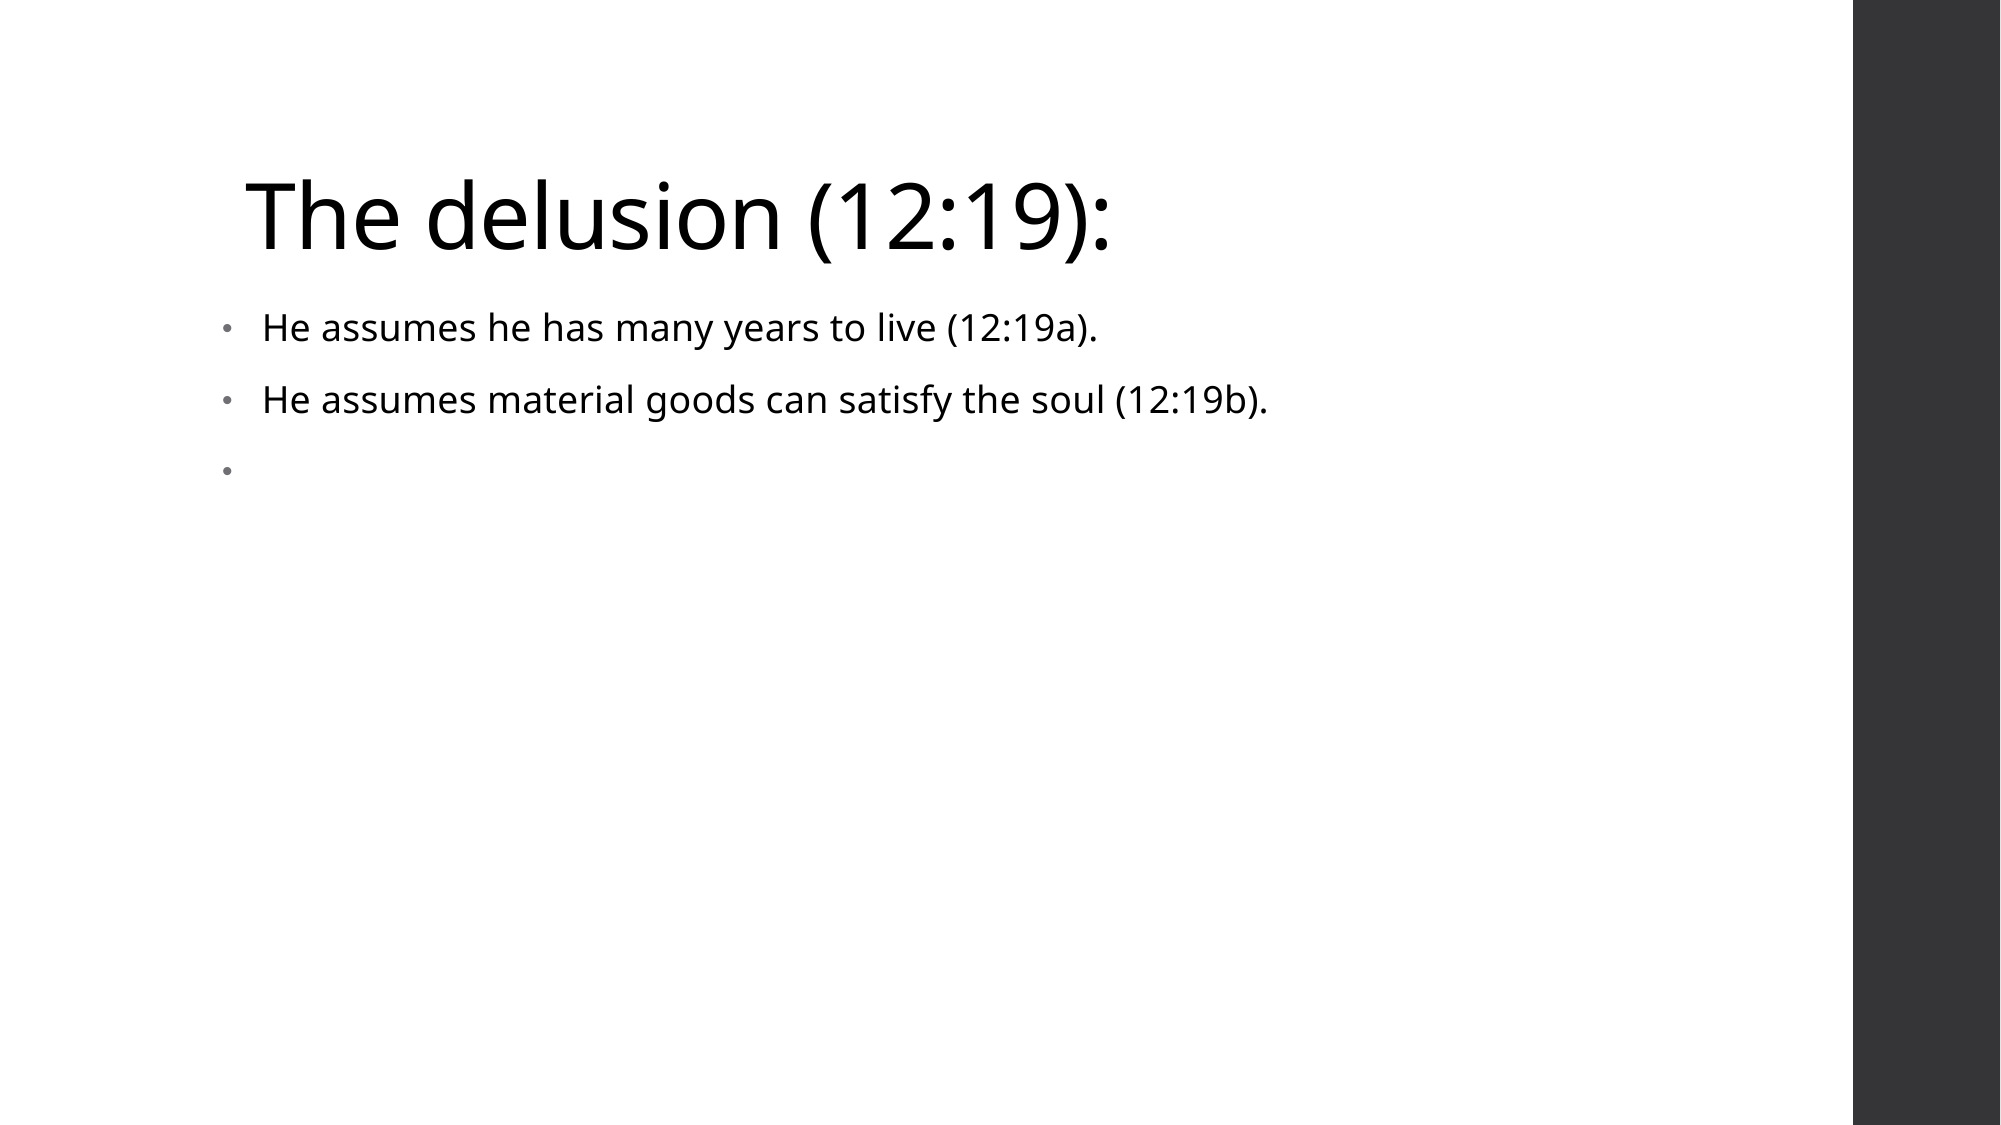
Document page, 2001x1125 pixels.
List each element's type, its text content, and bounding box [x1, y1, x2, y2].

title The delusion (12:19): [206, 60, 1797, 278]
list He assumes he has many years to live (12:19a). He assumes material goods can satisfy the soul (12:19b). [206, 299, 1617, 1014]
